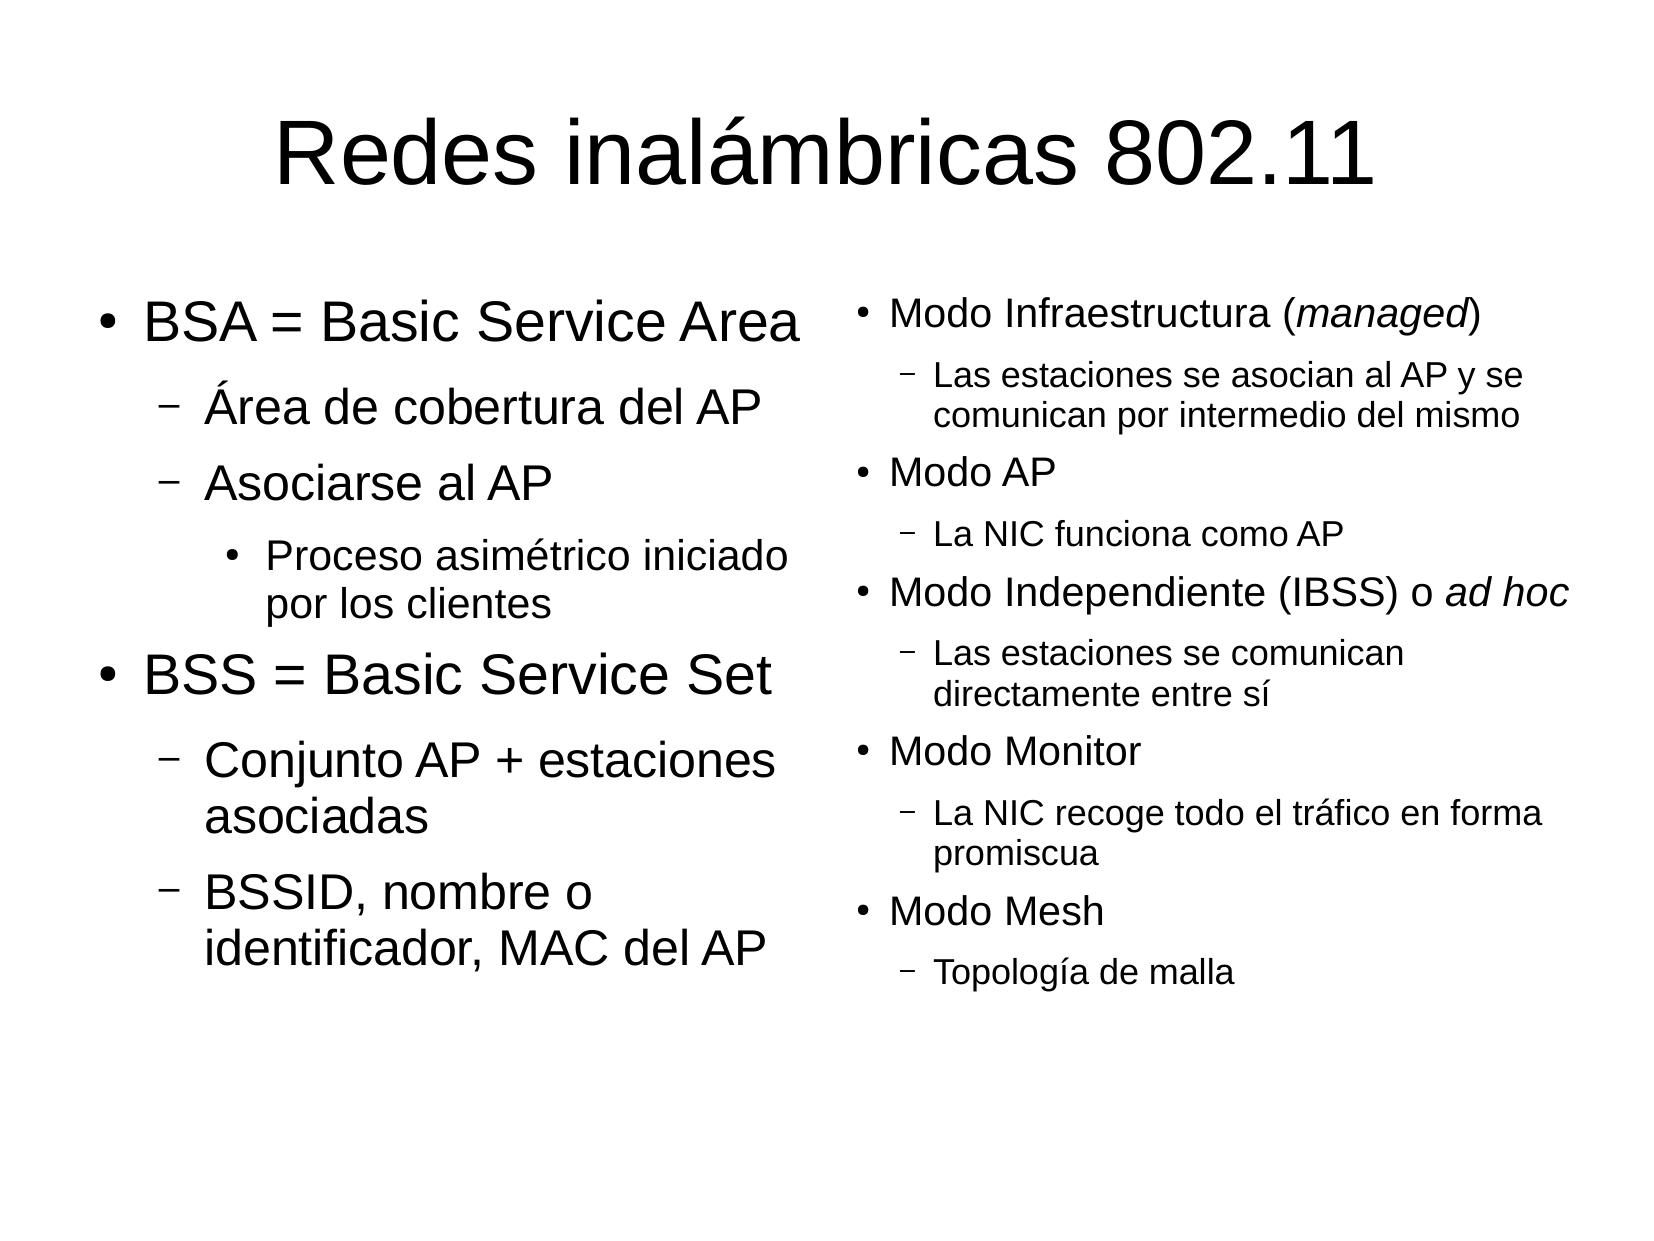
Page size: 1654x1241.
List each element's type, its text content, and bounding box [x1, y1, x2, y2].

list BSA = Basic Service Area Área de cobertura del AP Asociarse al AP Proceso asimétrico iniciado por los clientes BSS = Basic Service Set Conjunto AP + estaciones asociadas BSSID, nombre o identificador, MAC del AP [82, 290, 809, 1010]
title Redes inalámbricas 802.11 [82, 49, 1571, 257]
list Modo Infraestructura (managed) Las estaciones se asocian al AP y se comunican por intermedio del mismo Modo AP La NIC funciona como AP Modo Independiente (IBSS) o ad hoc Las estaciones se comunican directamente entre sí Modo Monitor La NIC recoge todo el tráfico en forma promiscua Modo Mesh Topología de malla [845, 290, 1572, 1010]
